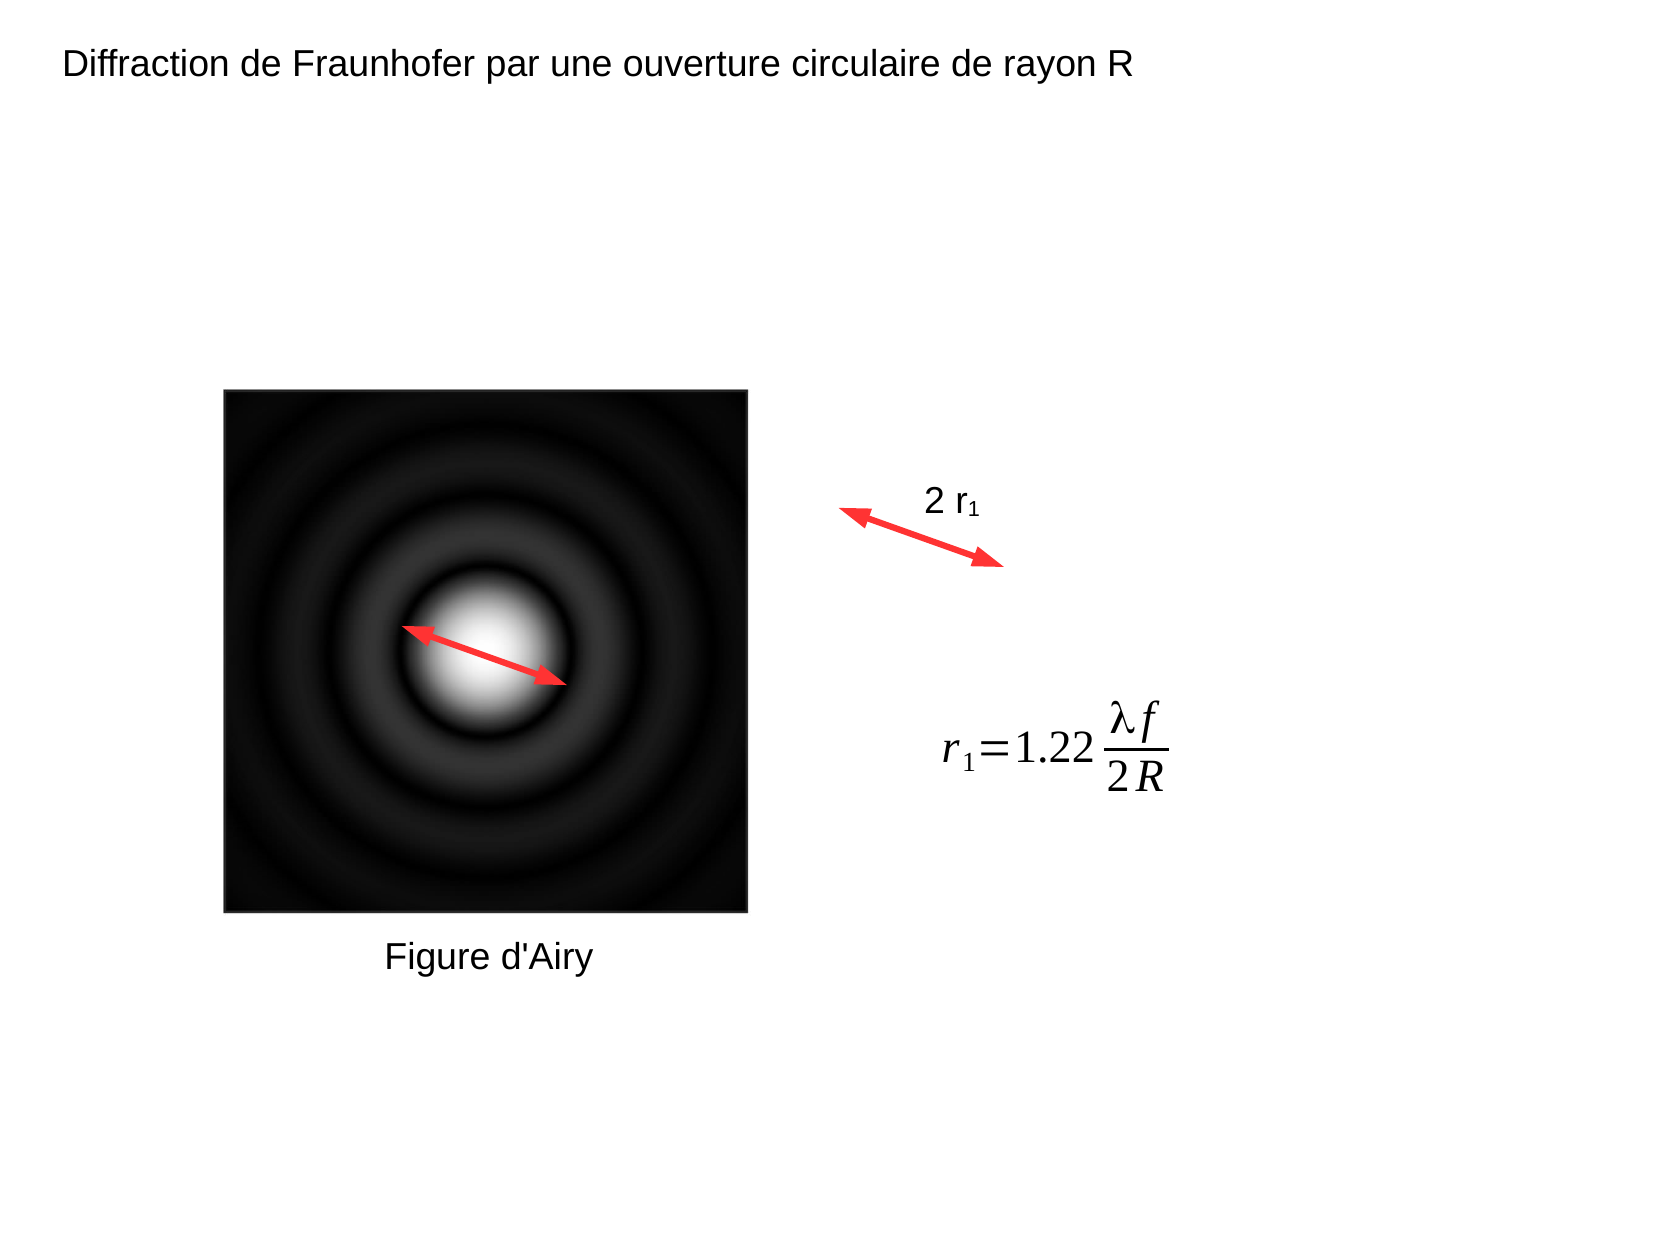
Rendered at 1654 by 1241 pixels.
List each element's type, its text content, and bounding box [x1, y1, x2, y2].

text_box Figure d'Airy [369, 928, 618, 986]
text_box 2 r1 [909, 472, 1004, 542]
text_box Diffraction de Fraunhofer par une ouverture circulaire de rayon R [47, 35, 1182, 95]
picture [188, 354, 780, 945]
chart [930, 693, 1182, 804]
